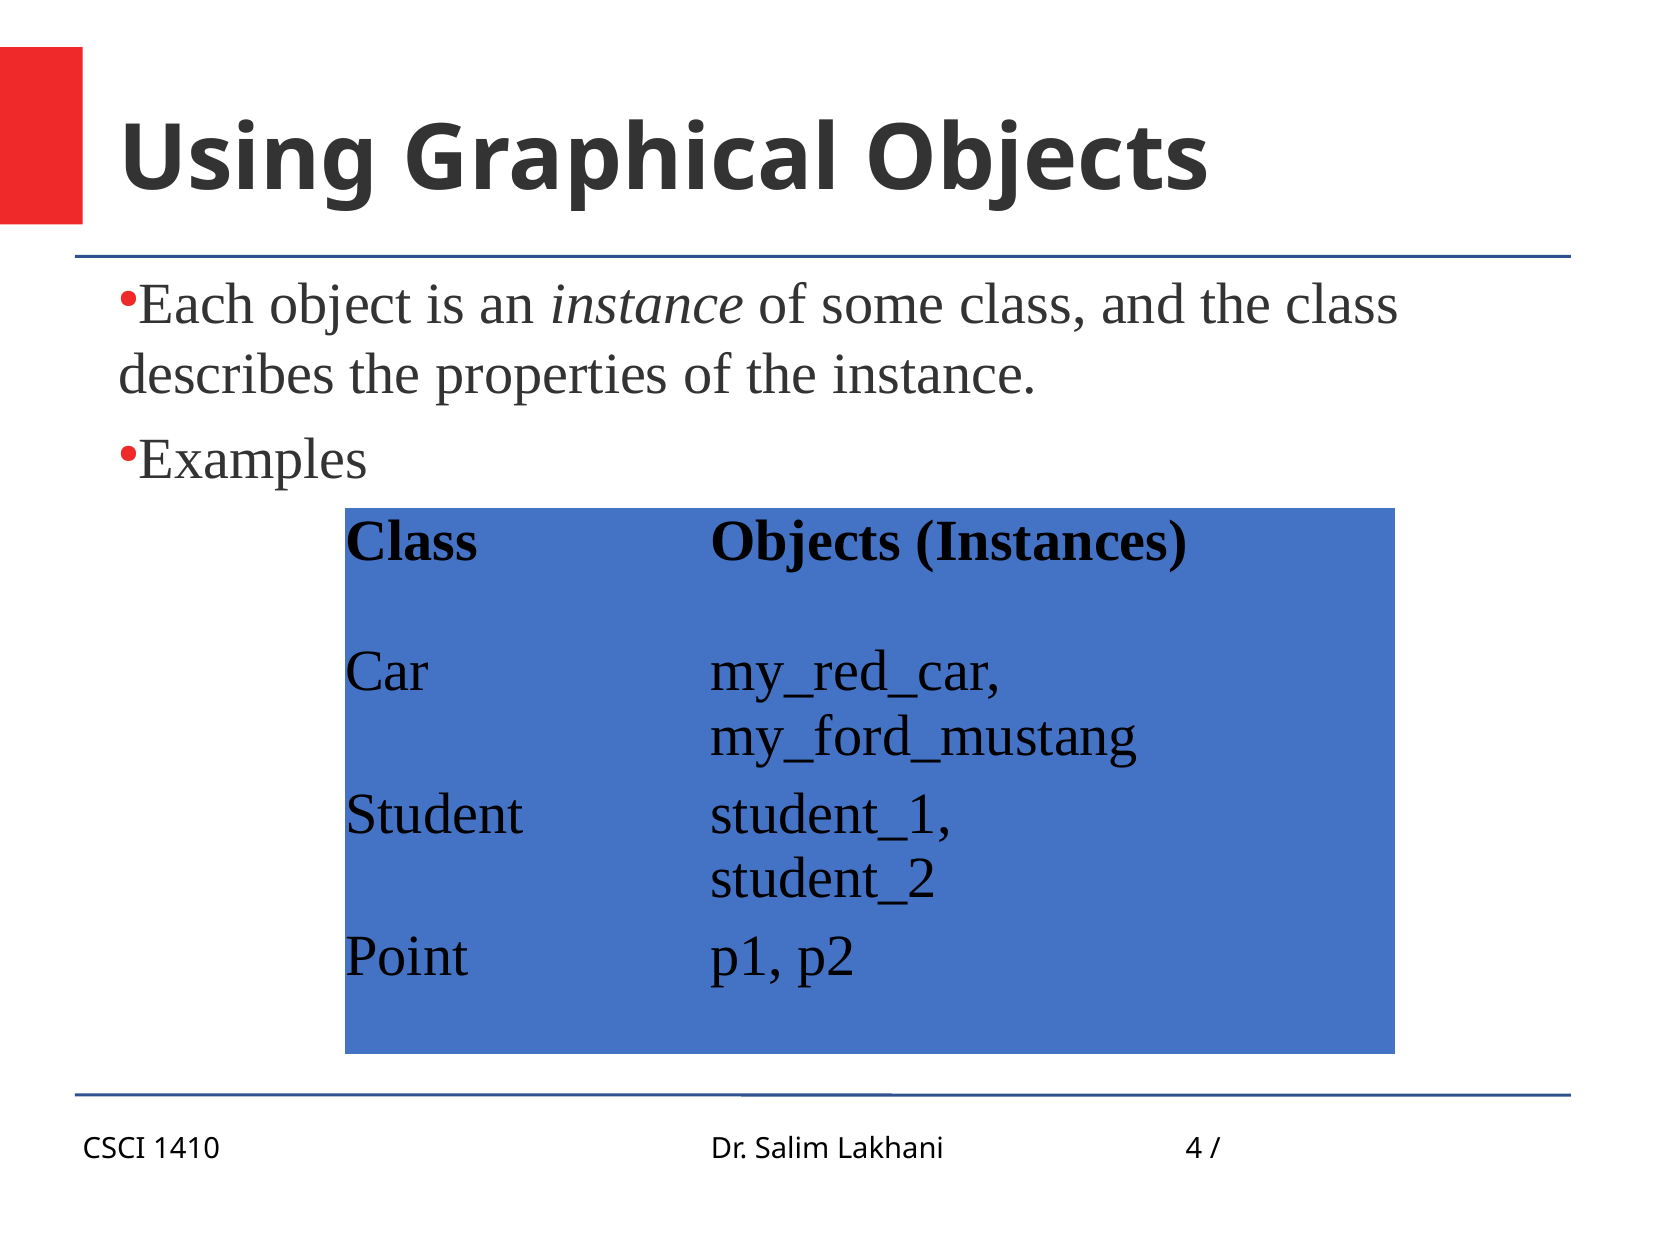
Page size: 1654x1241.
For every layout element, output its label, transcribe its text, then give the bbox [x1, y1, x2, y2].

list Each object is an instance of some class, and the class describes the properties of the instance. Examples [118, 265, 1536, 1081]
table_cell p1, p2 [710, 924, 1395, 1054]
title Using Graphical Objects [118, 49, 1571, 257]
table_cell Car [345, 639, 710, 781]
text_box / [1185, 1129, 1571, 1216]
text_box CSCI 1410 [82, 1129, 468, 1216]
table_header Class [345, 508, 710, 639]
table_header Objects (Instances) [710, 508, 1395, 639]
text_box Dr. Salim Lakhani [565, 1129, 1090, 1216]
table_cell student_1, student_2 [710, 781, 1395, 924]
table_cell Point [345, 924, 710, 1054]
table_cell my_red_car, my_ford_mustang [710, 639, 1395, 781]
table_cell Student [345, 781, 710, 924]
